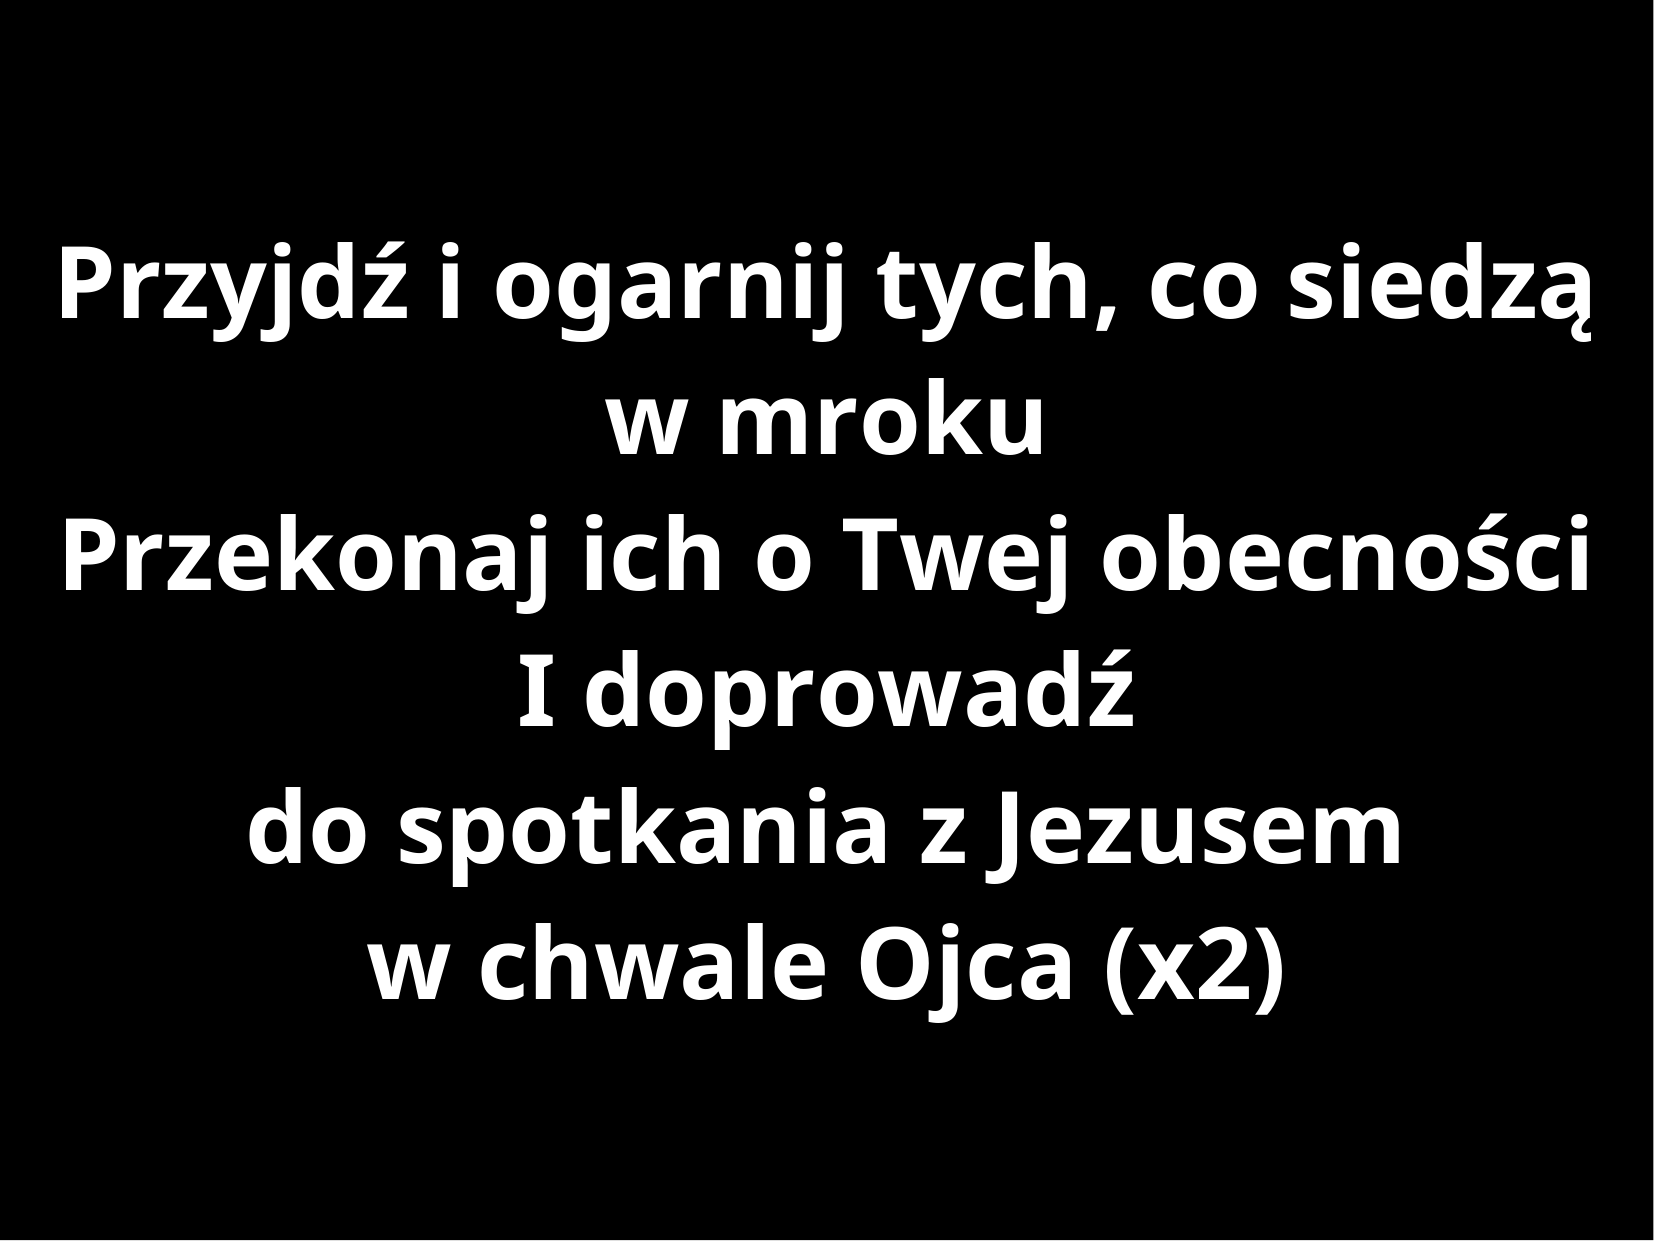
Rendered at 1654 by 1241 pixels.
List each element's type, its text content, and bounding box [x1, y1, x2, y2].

title Przyjdź i ogarnij tych, co siedzą w mroku Przekonaj ich o Twej obecności I doprowadź do spotkania z Jezusem w chwale Ojca (x2) [0, 0, 1654, 1241]
